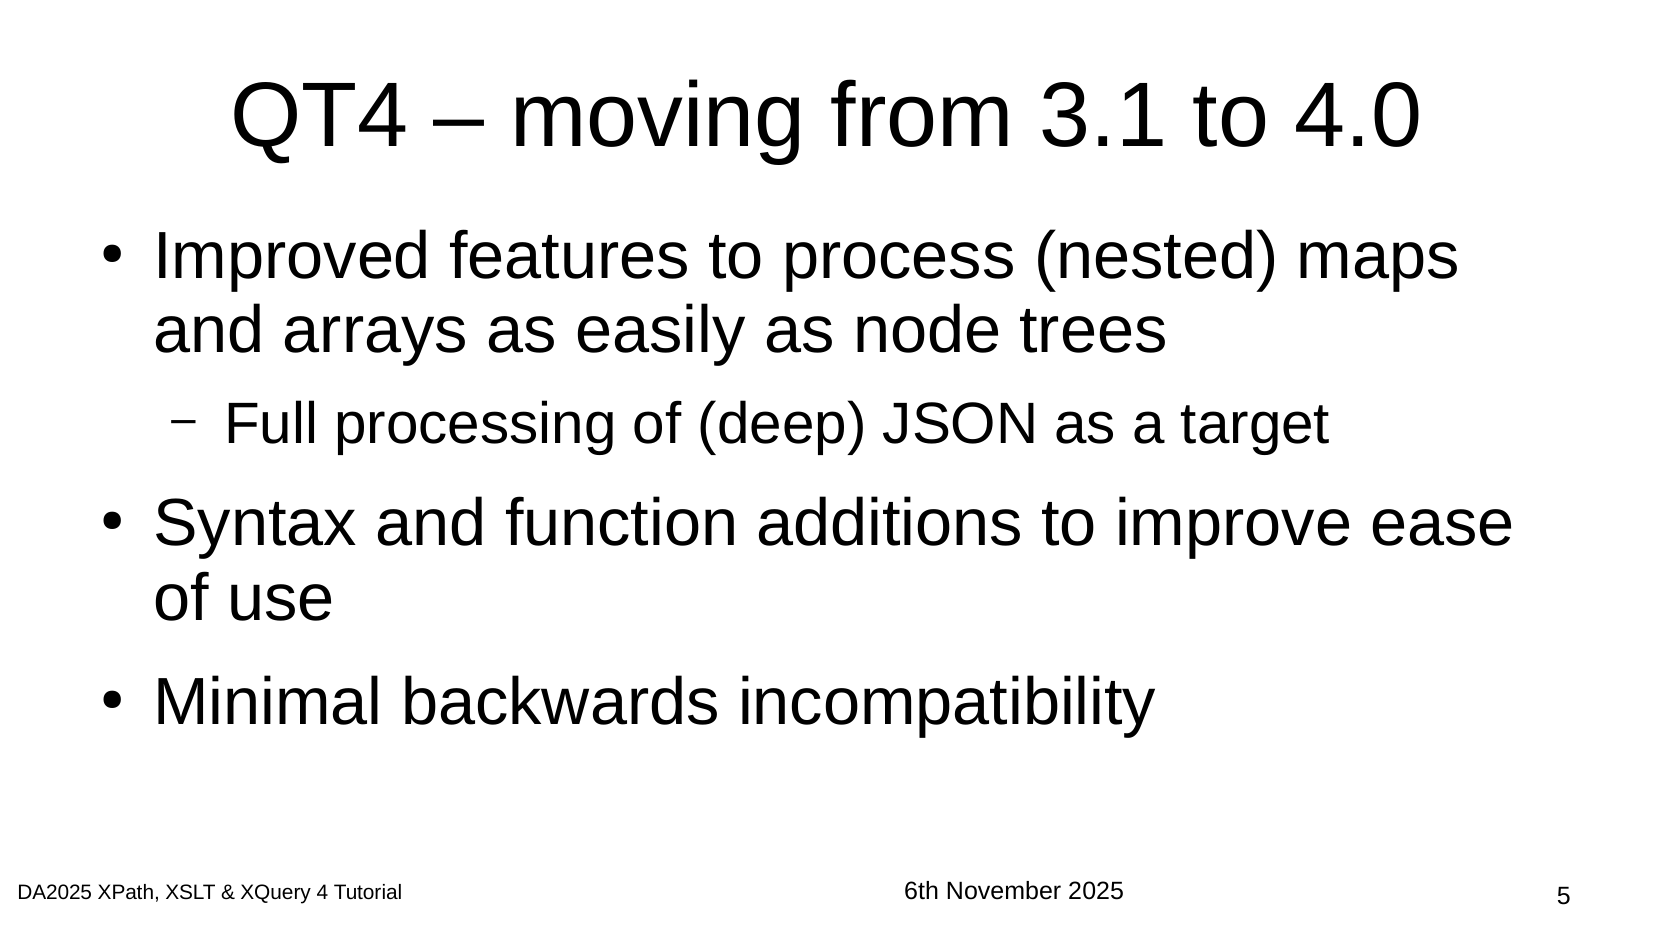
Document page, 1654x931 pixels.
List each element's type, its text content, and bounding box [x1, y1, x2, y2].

list Improved features to process (nested) maps and arrays as easily as node trees Full processing of (deep) JSON as a target Syntax and function additions to improve ease of use Minimal backwards incompatibility [82, 217, 1571, 758]
title QT4 – moving from 3.1 to 4.0 [82, 37, 1571, 193]
